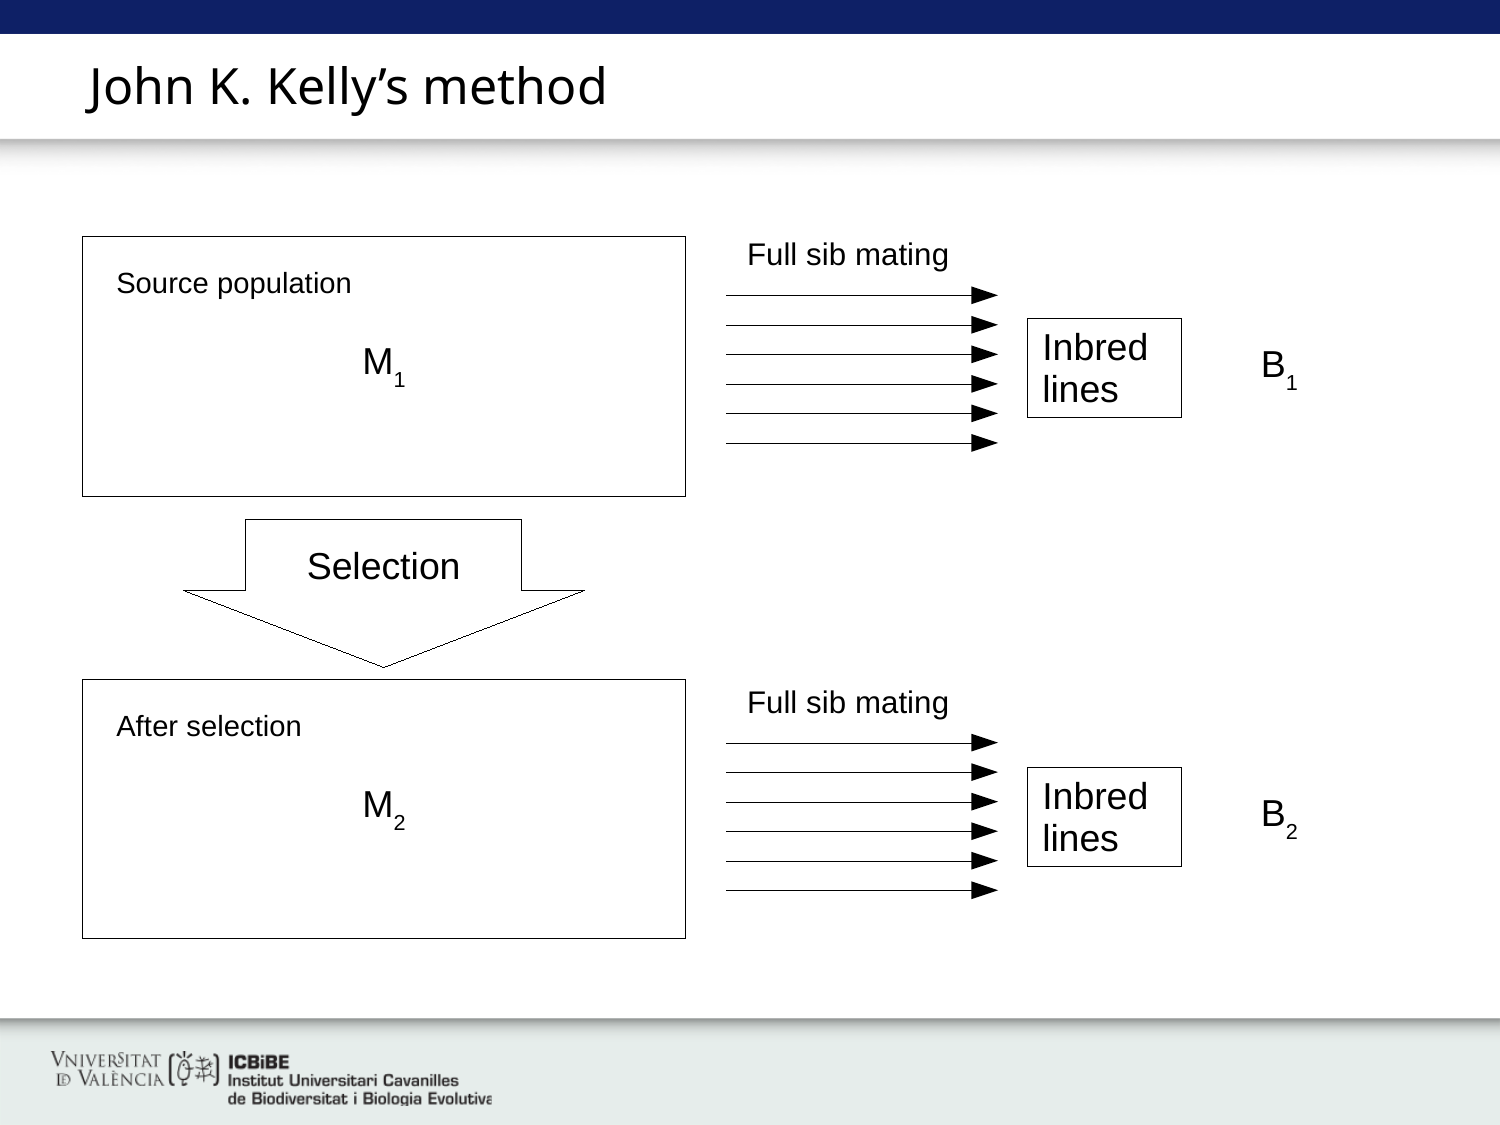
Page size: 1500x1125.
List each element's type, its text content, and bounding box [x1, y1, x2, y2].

text_box Inbred lines [1027, 767, 1182, 867]
picture [0, 1018, 1500, 1125]
list John K. Kelly’s method [75, 47, 922, 110]
text_box Full sib mating [732, 677, 965, 728]
text_box After selection [101, 702, 318, 751]
picture [0, 0, 1500, 214]
text_box Source population [101, 259, 368, 308]
text_box Full sib mating [732, 230, 965, 280]
text_box M2 [82, 679, 686, 939]
text_box M1 [82, 236, 686, 497]
text_box B2 [1246, 785, 1322, 852]
text_box Selection [183, 519, 585, 668]
text_box Inbred lines [1027, 318, 1182, 418]
text_box B1 [1246, 336, 1322, 403]
